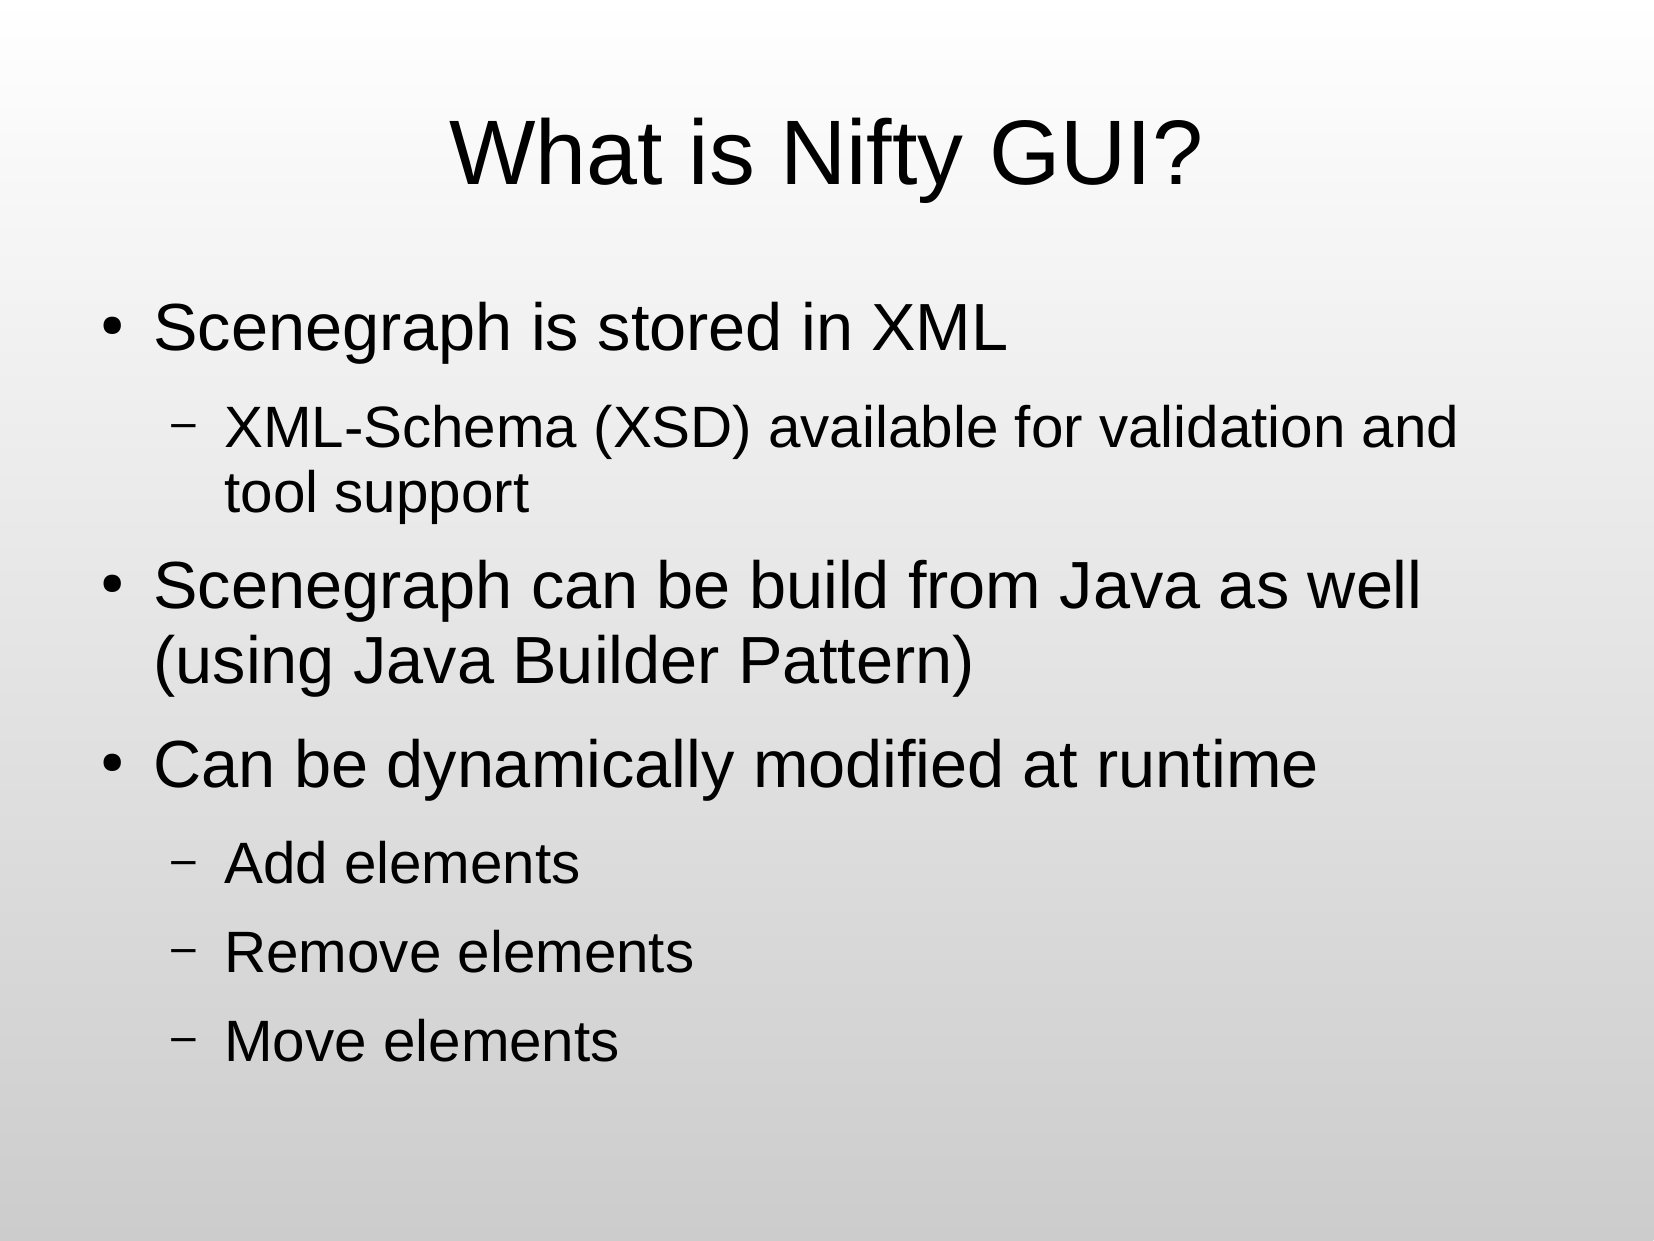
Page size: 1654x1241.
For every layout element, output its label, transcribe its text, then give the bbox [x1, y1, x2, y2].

list Scenegraph is stored in XML XML-Schema (XSD) available for validation and tool support Scenegraph can be build from Java as well (using Java Builder Pattern) Can be dynamically modified at runtime Add elements Remove elements Move elements [82, 290, 1571, 1109]
title What is Nifty GUI? [82, 49, 1571, 257]
